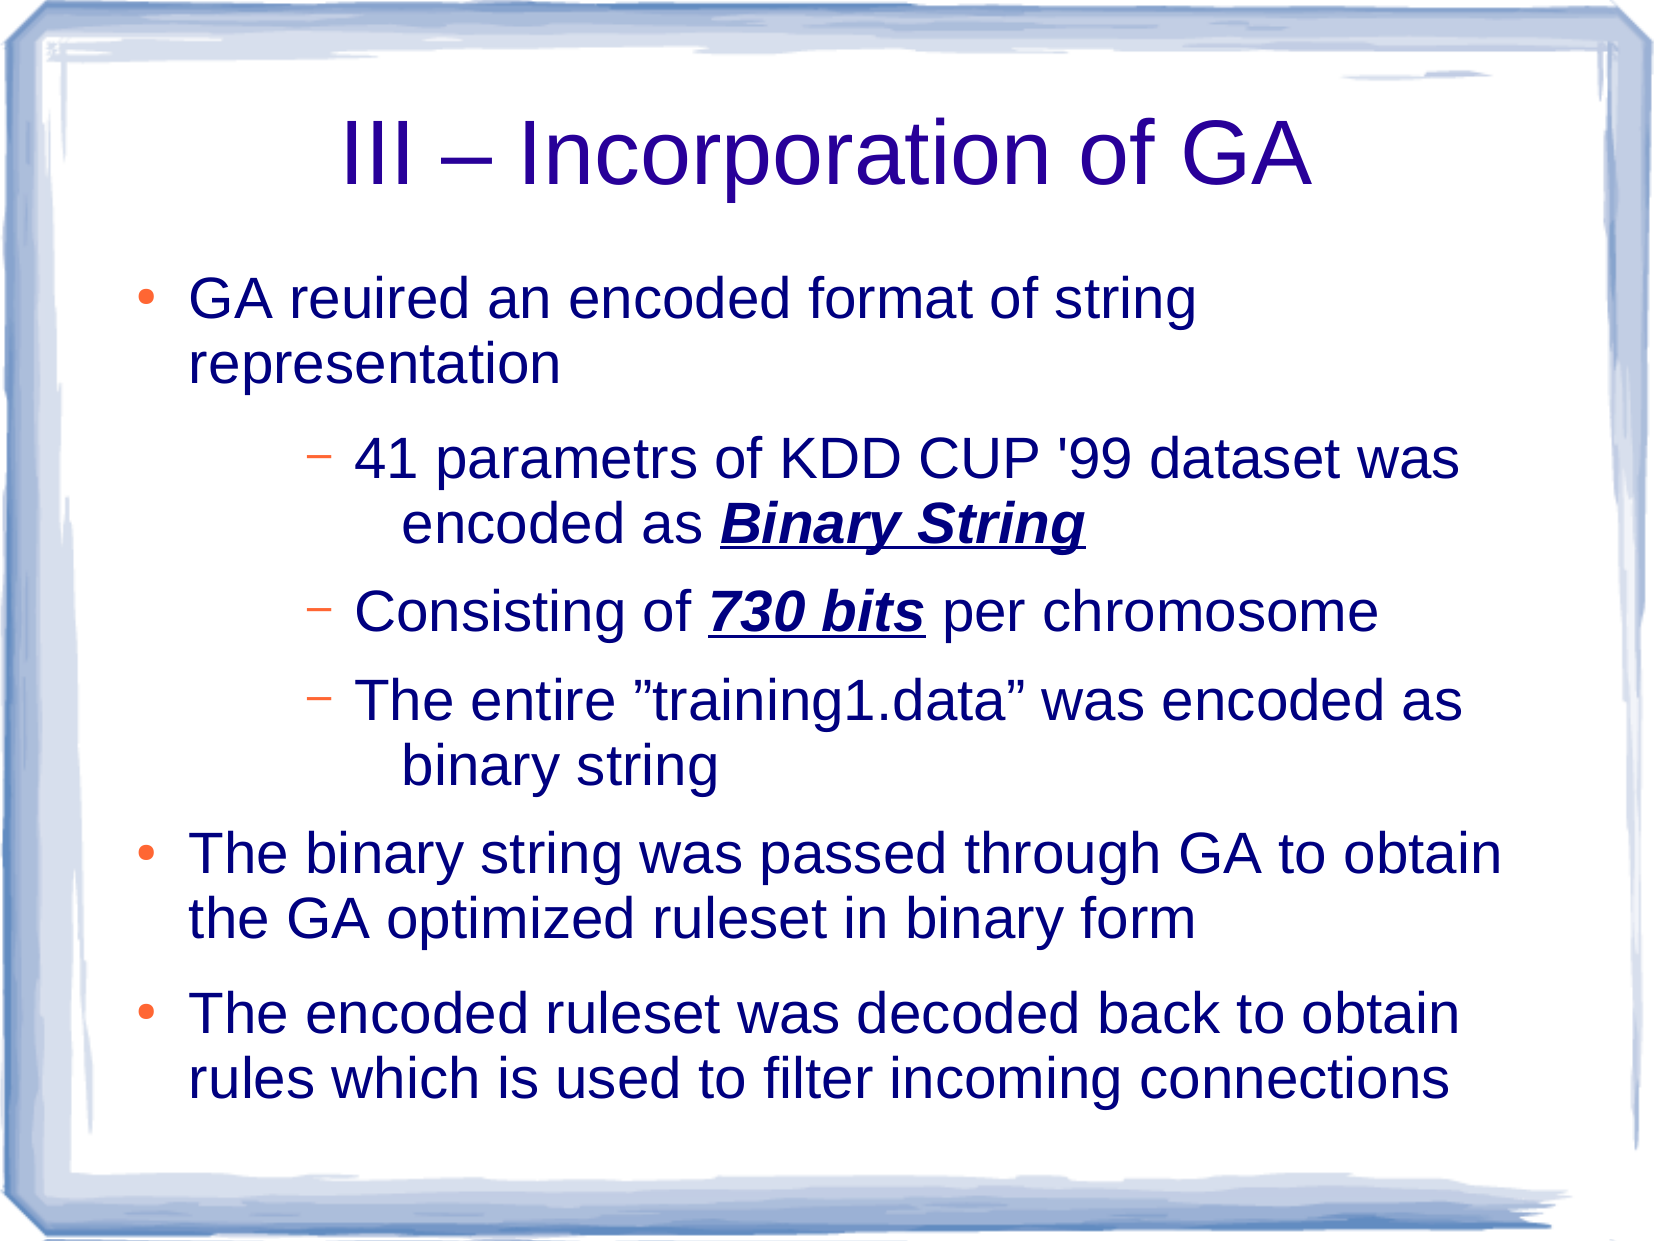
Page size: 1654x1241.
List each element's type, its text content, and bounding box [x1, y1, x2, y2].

picture [0, 0, 1654, 1241]
list GA reuired an encoded format of string representation 41 parametrs of KDD CUP '99 dataset was encoded as Binary String Consisting of 730 bits per chromosome The entire ”training1.data” was encoded as binary string The binary string was passed through GA to obtain the GA optimized ruleset in binary form The encoded ruleset was decoded back to obtain rules which is used to filter incoming connections [118, 265, 1571, 1111]
title III – Incorporation of GA [82, 56, 1571, 250]
